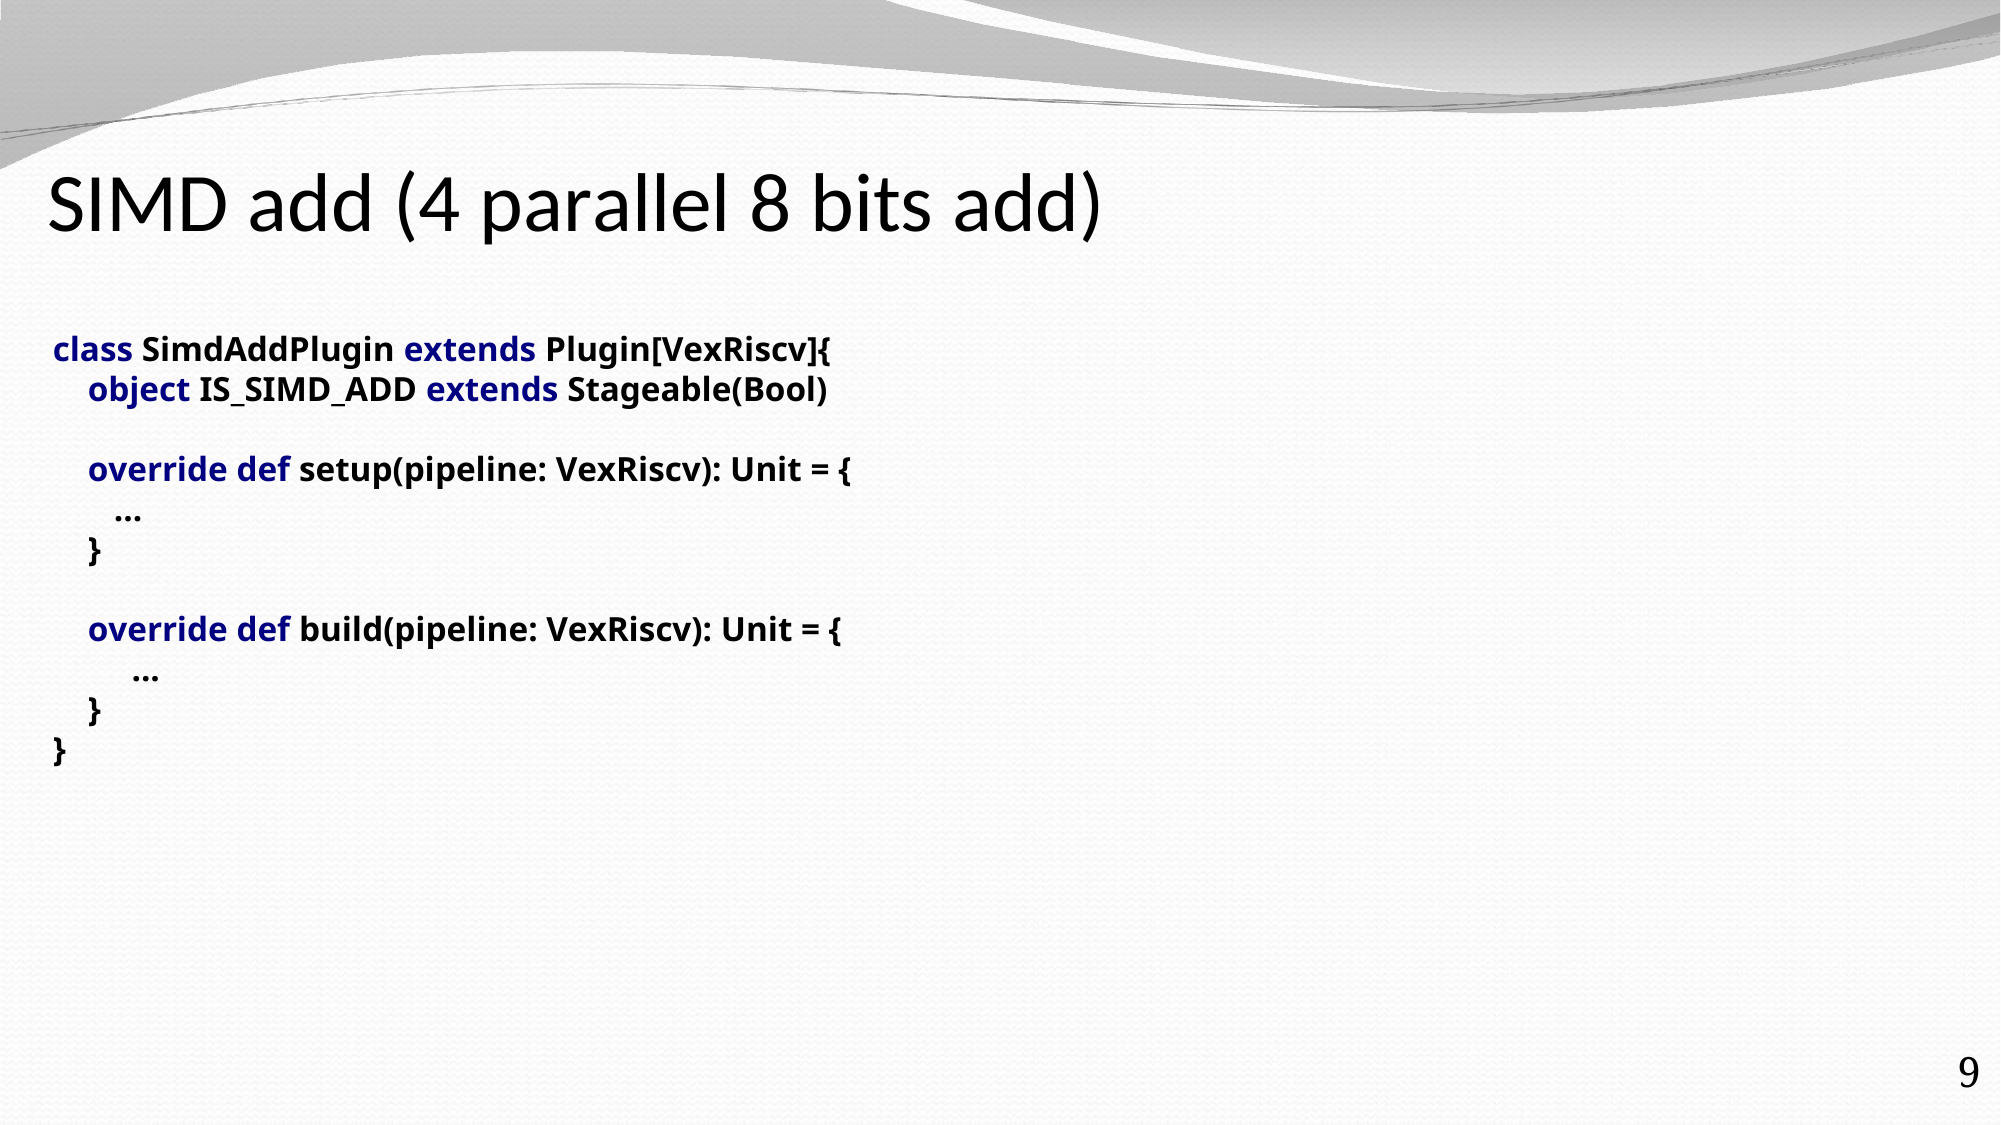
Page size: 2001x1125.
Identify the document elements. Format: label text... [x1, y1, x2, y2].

title SIMD add (4 parallel 8 bits add) [47, 60, 1638, 249]
text_box <numéro> [1813, 1042, 1981, 1103]
picture [0, 0, 2001, 1125]
text_box class SimdAddPlugin extends Plugin[VexRiscv]{ object IS_SIMD_ADD extends Stageable(Bool) override def setup(pipeline: VexRiscv): Unit = { ... } override def build(pipeline: VexRiscv): Unit = { ... } } [38, 321, 1902, 776]
